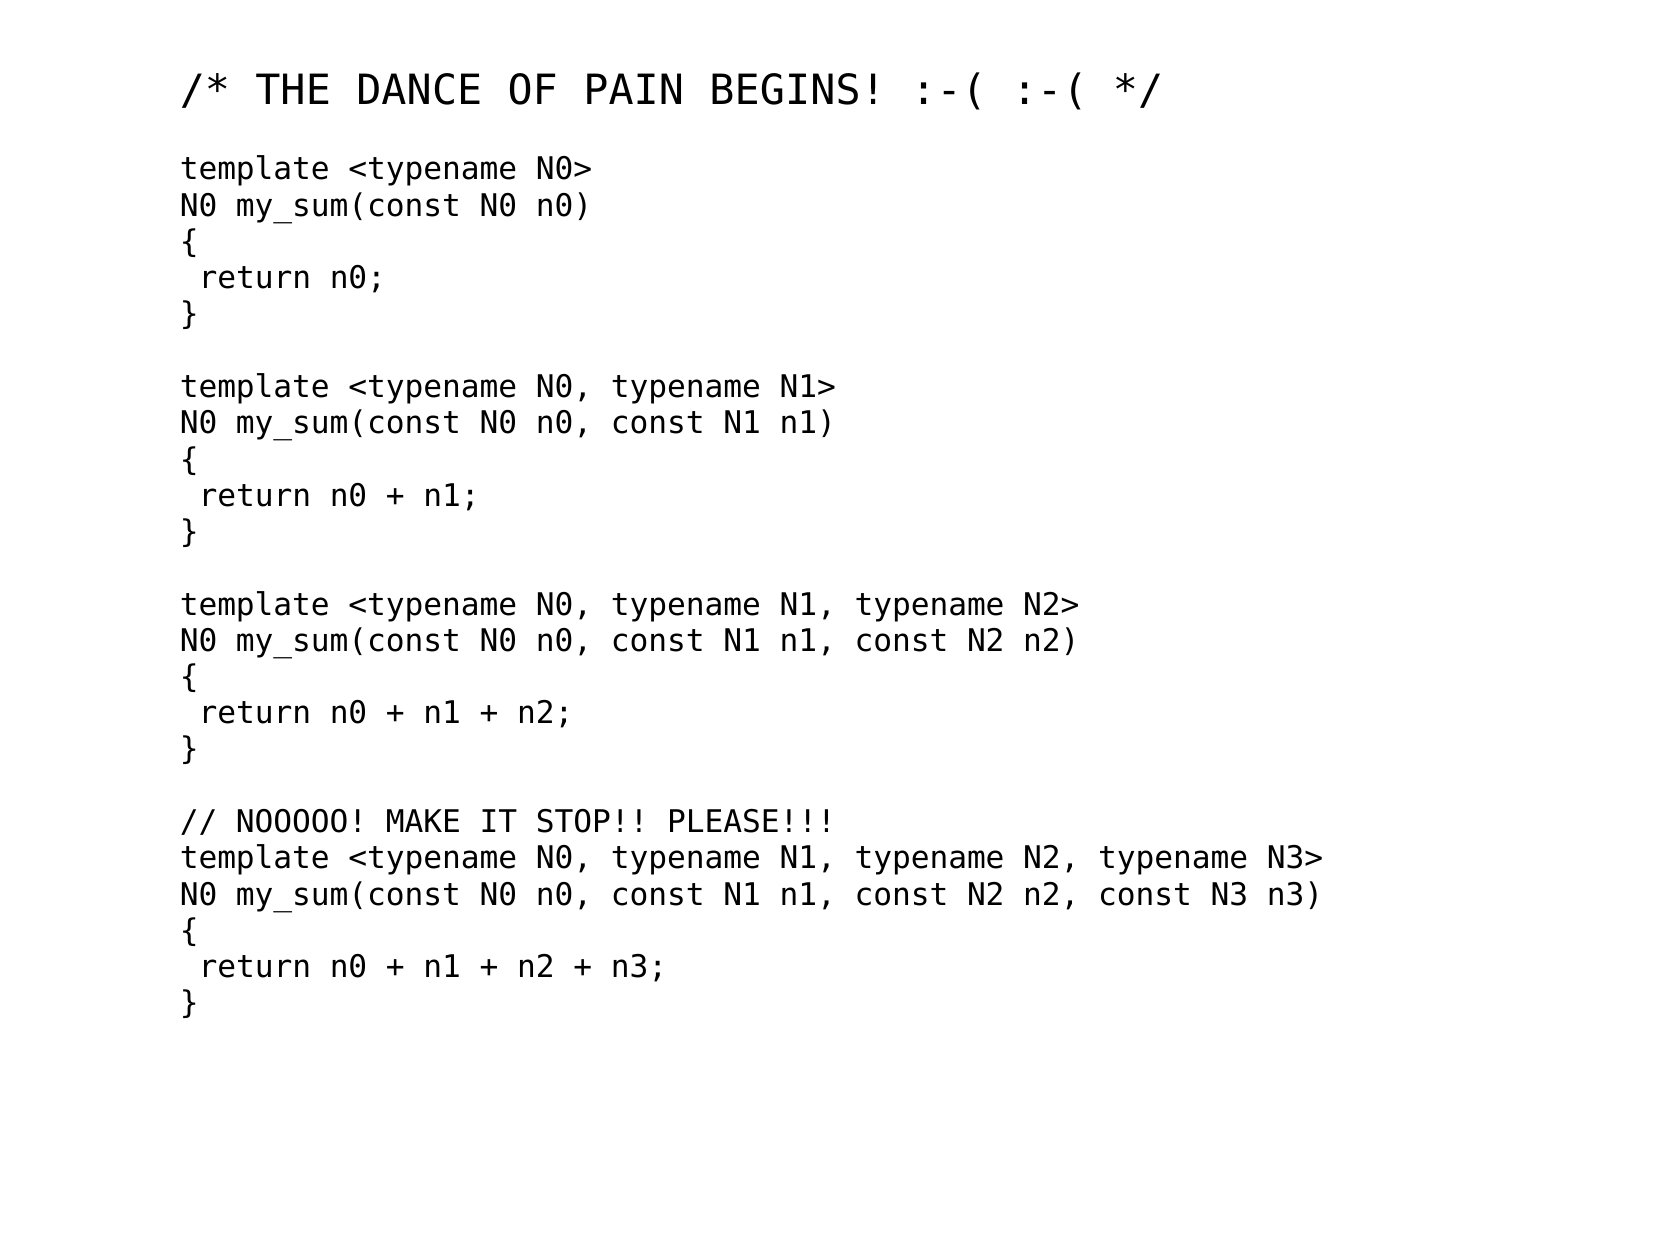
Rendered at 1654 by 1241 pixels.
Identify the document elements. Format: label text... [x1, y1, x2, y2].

text_box /* THE DANCE OF PAIN BEGINS! :-( :-( */ template <typename N0> N0 my_sum(const N0 n0) { return n0; } template <typename N0, typename N1> N0 my_sum(const N0 n0, const N1 n1) { return n0 + n1; } template <typename N0, typename N1, typename N2> N0 my_sum(const N0 n0, const N1 n1, const N2 n2) { return n0 + n1 + n2; } // NOOOOO! MAKE IT STOP!! PLEASE!!! template <typename N0, typename N1, typename N2, typename N3> N0 my_sum(const N0 n0, const N1 n1, const N2 n2, const N3 n3) { return n0 + n1 + n2 + n3; } [165, 58, 1339, 1173]
